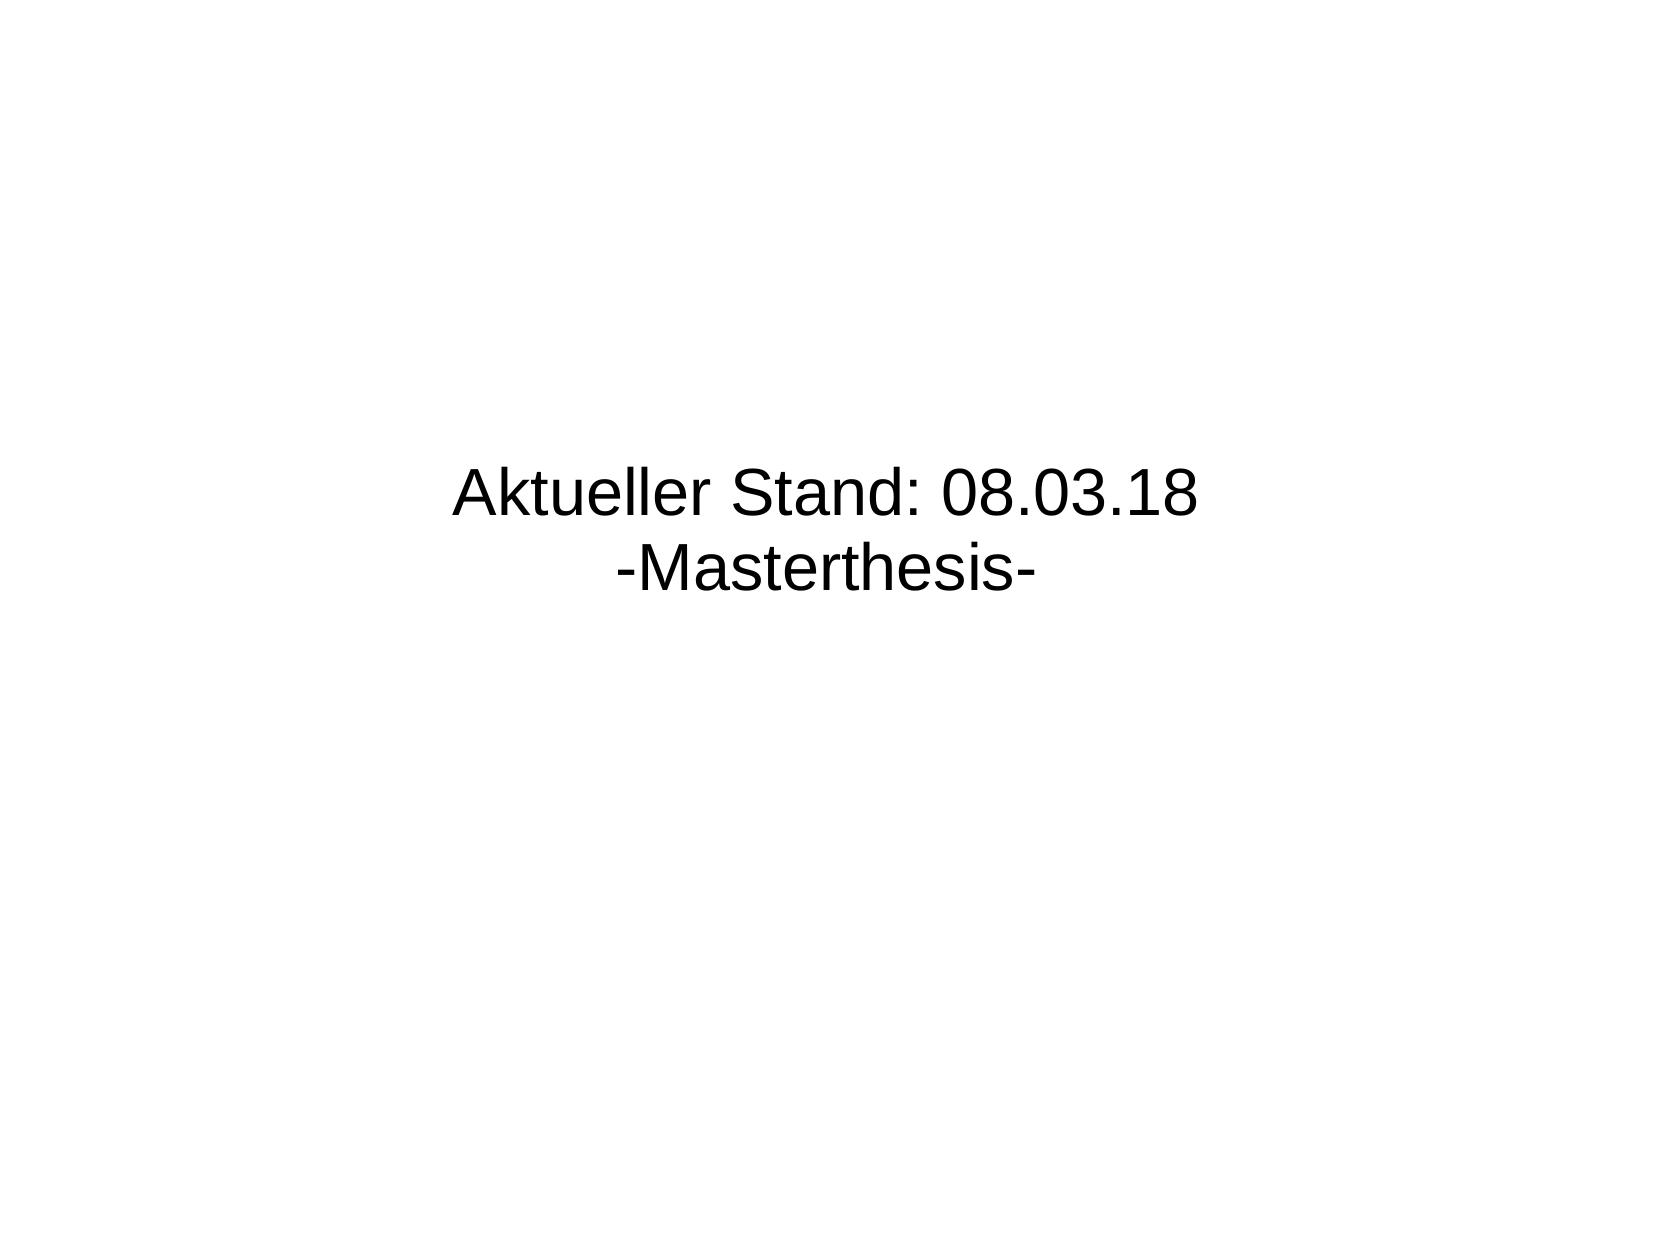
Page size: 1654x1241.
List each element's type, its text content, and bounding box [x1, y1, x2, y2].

subtitle Aktueller Stand: 08.03.18 -Masterthesis- [82, 49, 1571, 1010]
